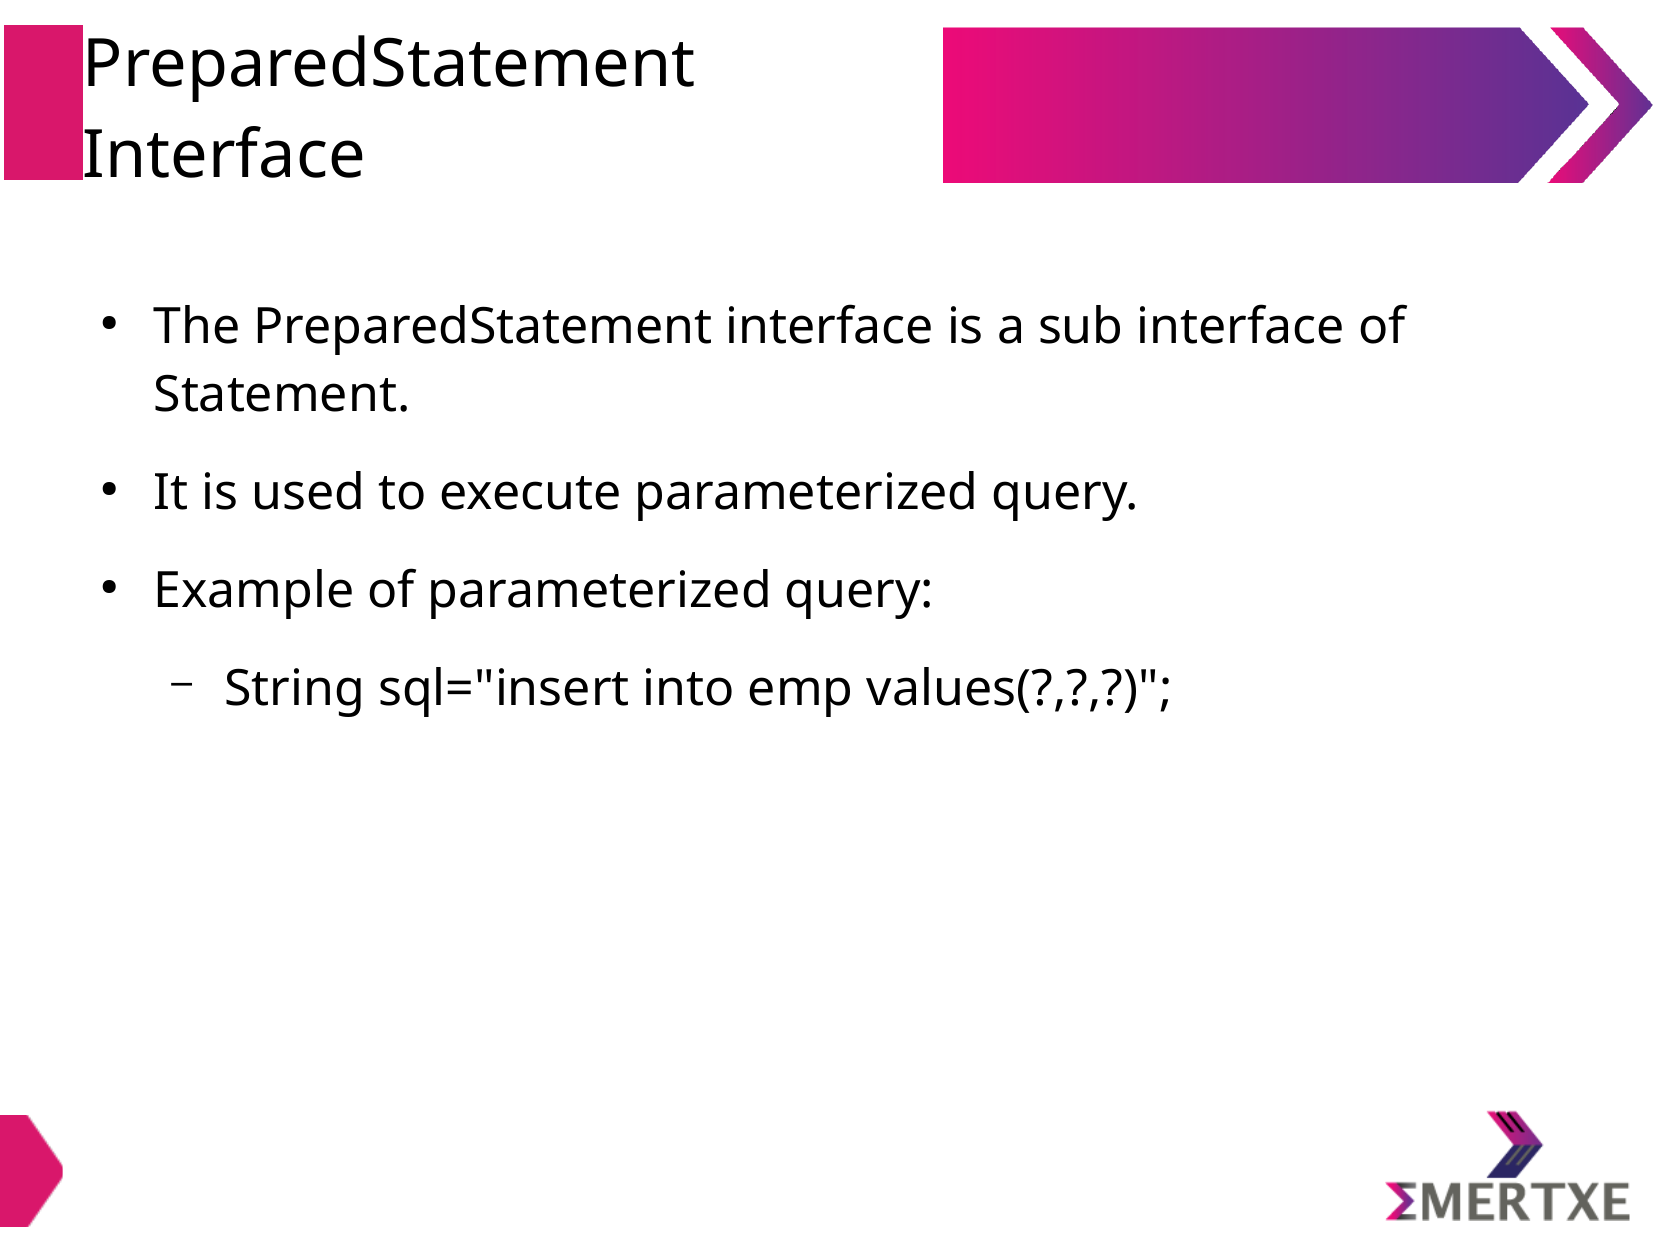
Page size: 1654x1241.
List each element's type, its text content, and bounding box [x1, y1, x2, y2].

list The PreparedStatement interface is a sub interface of Statement. It is used to execute parameterized query. Example of parameterized query: String sql="insert into emp values(?,?,?)"; [82, 290, 1571, 1010]
picture [1385, 1107, 1631, 1221]
title PreparedStatement Interface [82, 2, 1571, 210]
picture [1571, 27, 1653, 183]
